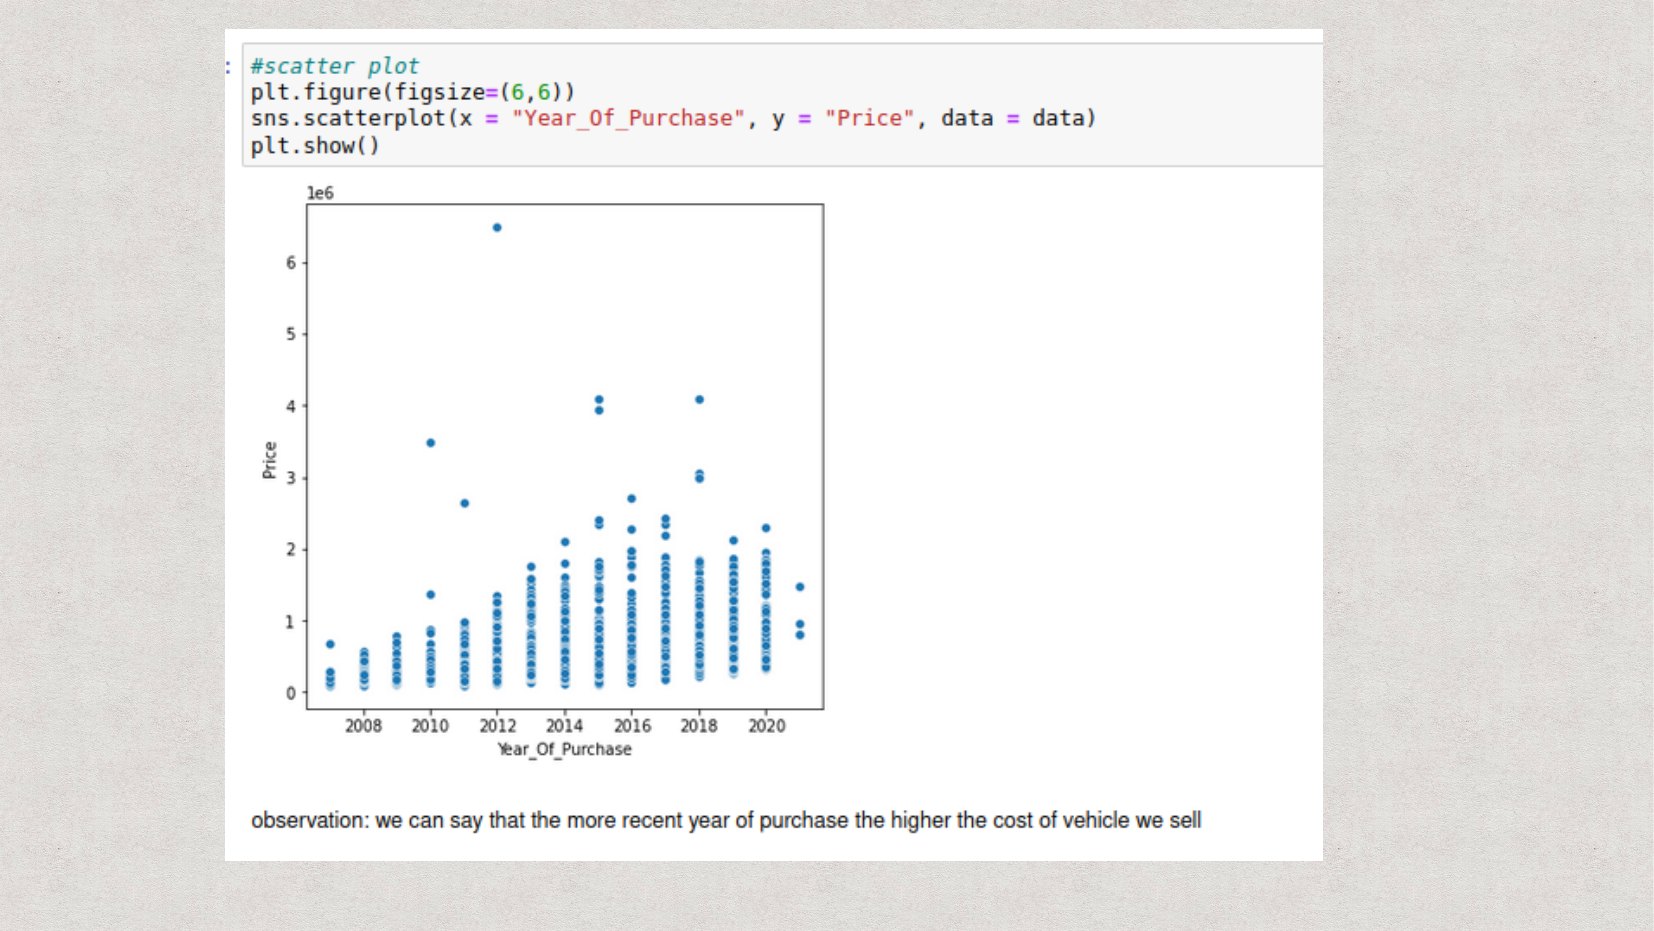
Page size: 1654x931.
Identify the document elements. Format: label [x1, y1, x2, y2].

picture [225, 29, 1323, 862]
picture [0, 0, 1654, 931]
list [15, 15, 1636, 931]
